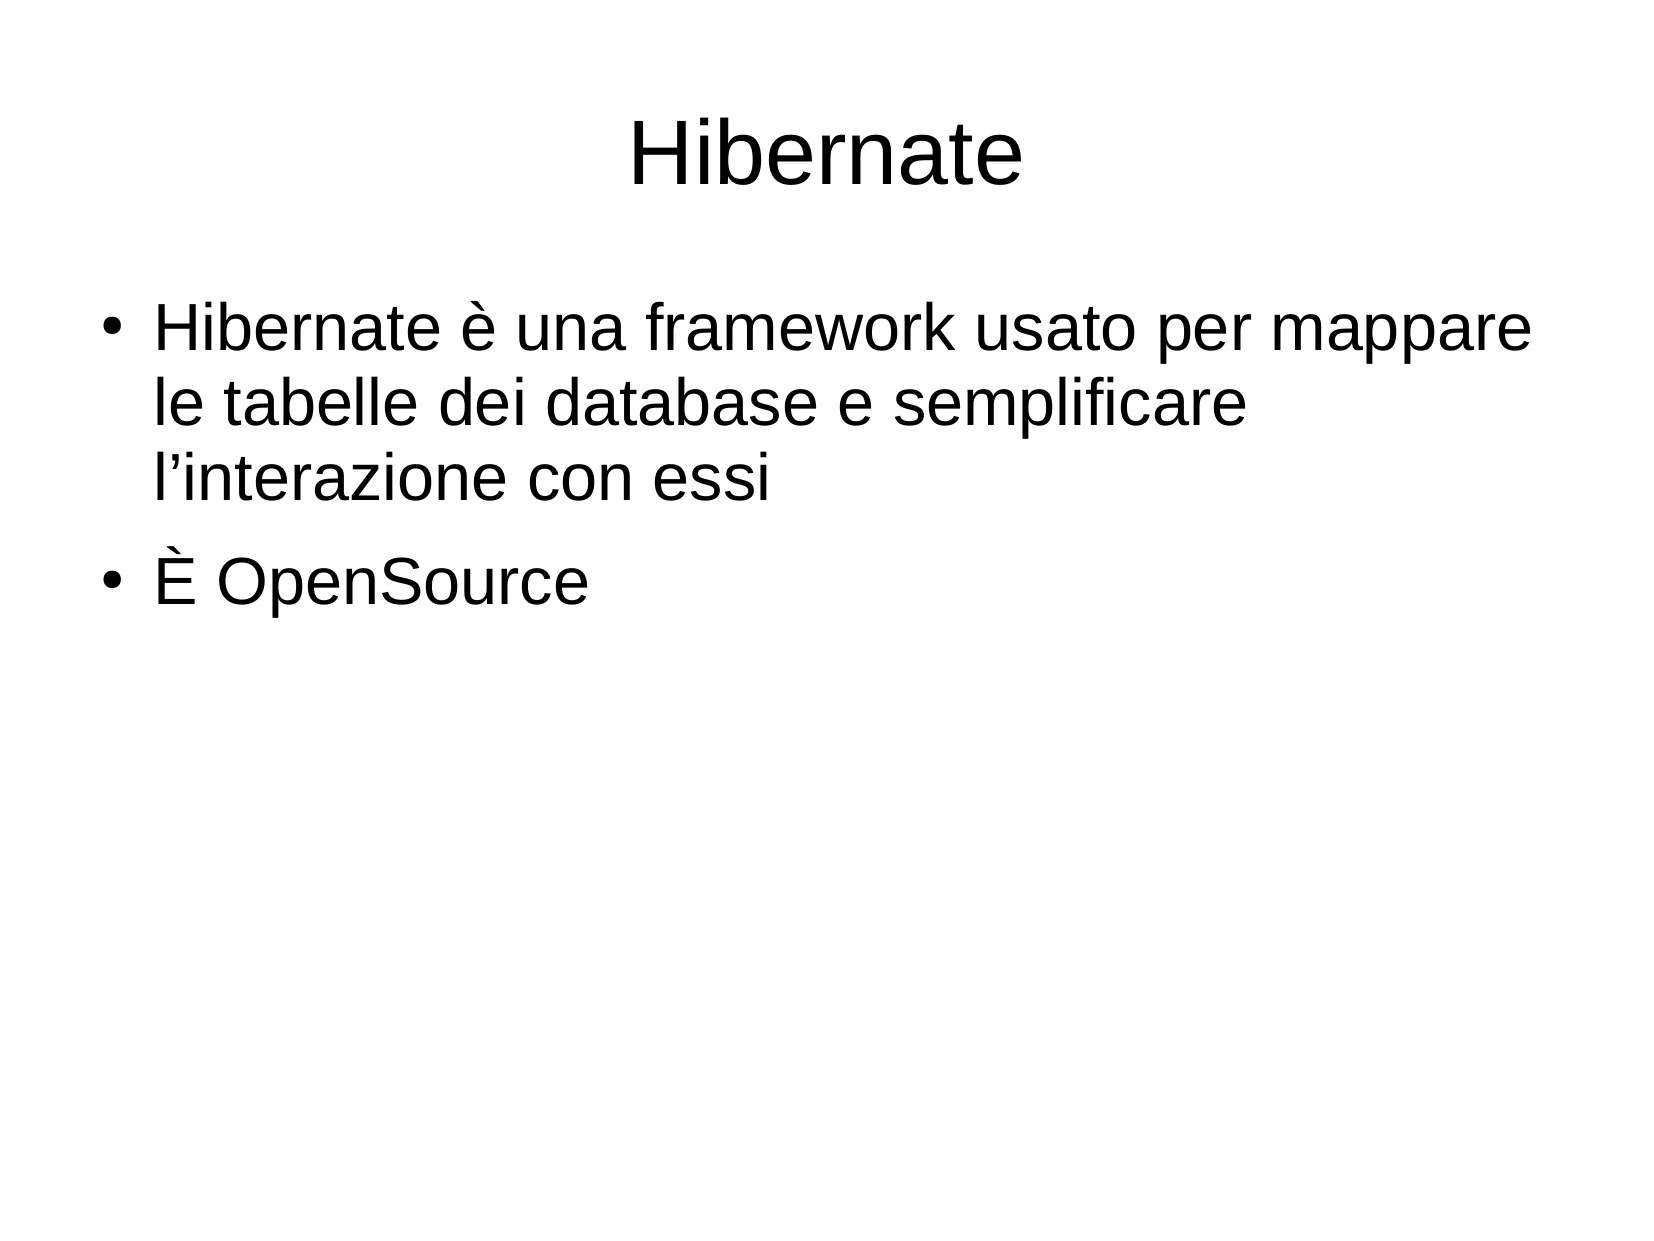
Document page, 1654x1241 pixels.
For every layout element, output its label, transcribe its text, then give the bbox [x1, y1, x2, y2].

title Hibernate [82, 49, 1571, 257]
list Hibernate è una framework usato per mappare le tabelle dei database e semplificare l’interazione con essi È OpenSource [82, 290, 1571, 1010]
